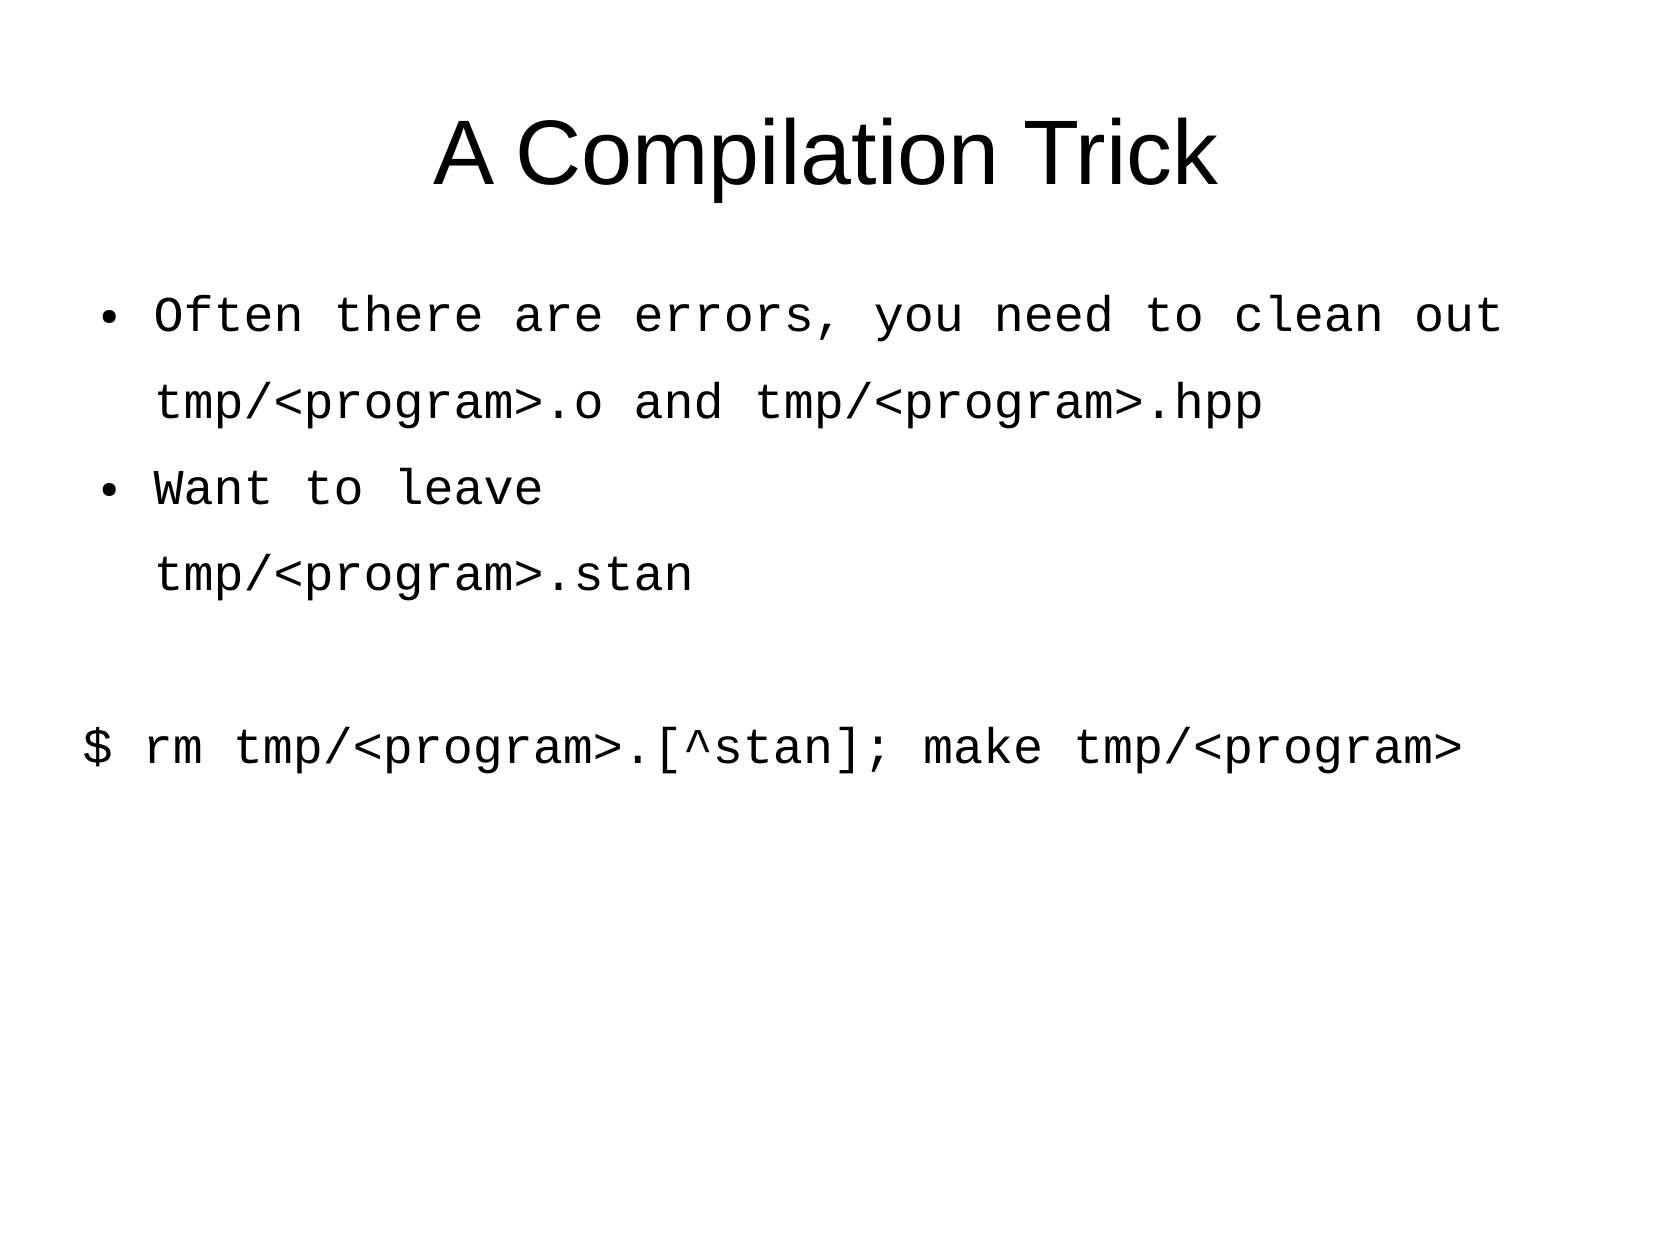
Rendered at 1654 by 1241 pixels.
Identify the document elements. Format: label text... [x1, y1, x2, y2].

title A Compilation Trick [82, 49, 1571, 257]
list Often there are errors, you need to clean out tmp/<program>.o and tmp/<program>.hpp Want to leave tmp/<program>.stan $ rm tmp/<program>.[^stan]; make tmp/<program> [82, 290, 1571, 1109]
